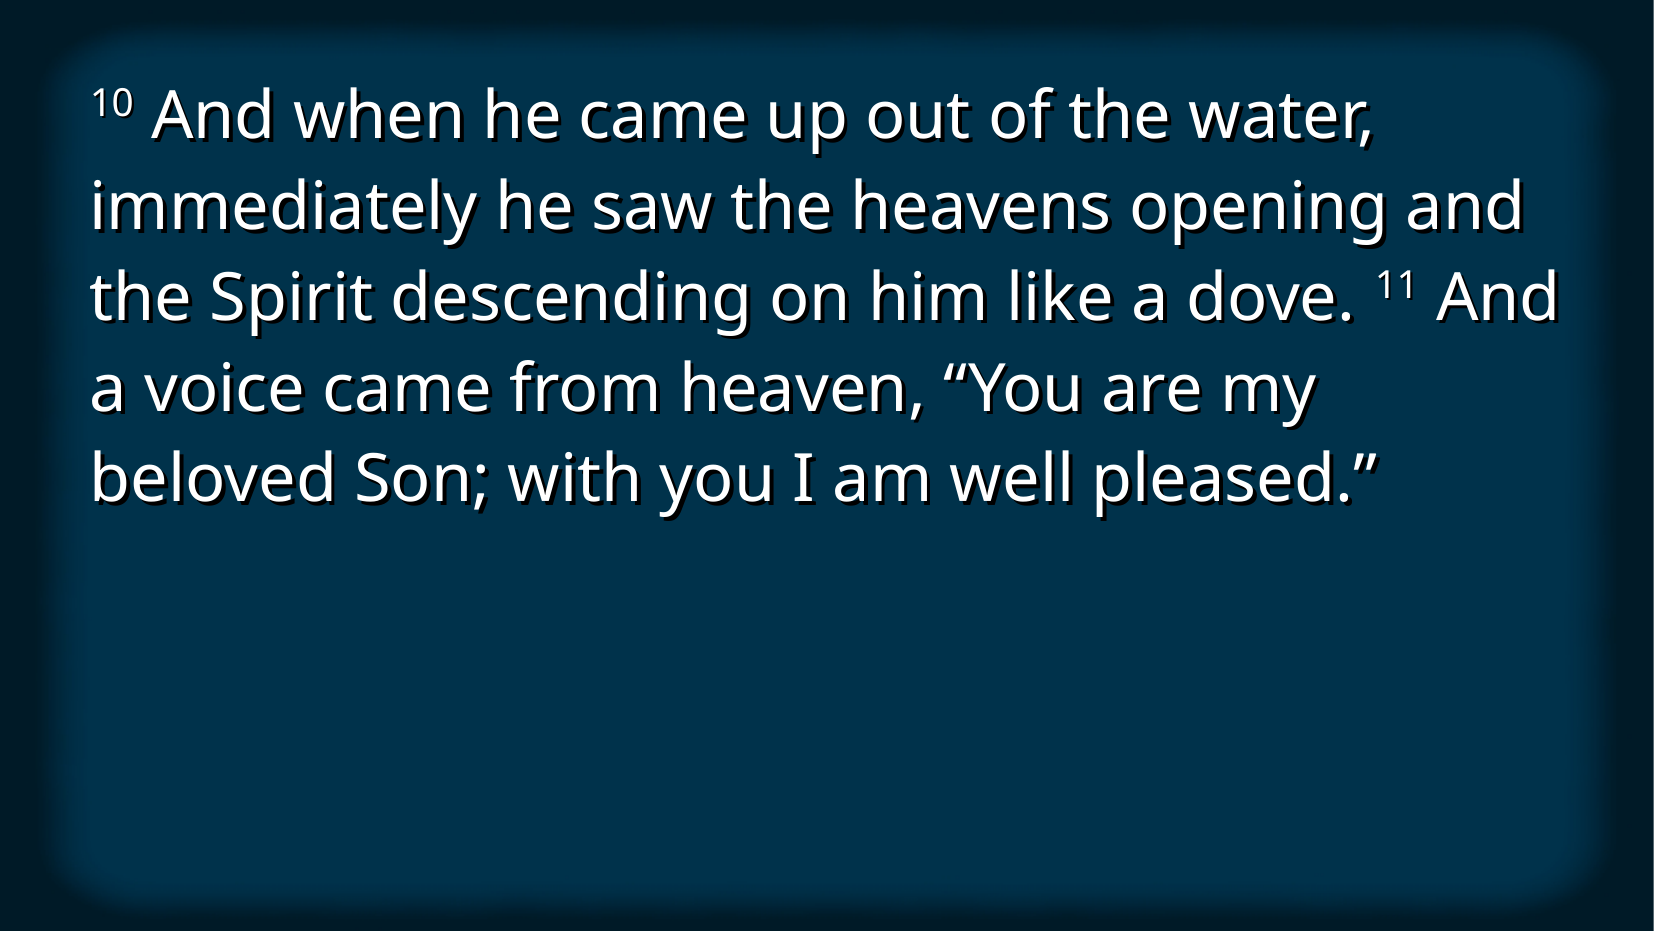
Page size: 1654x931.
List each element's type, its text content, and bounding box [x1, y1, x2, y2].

text_box 10 And when he came up out of the water, immediately he saw the heavens opening and the Spirit descending on him like a dove. 11 And a voice came from heaven, “You are my beloved Son; with you I am well pleased.” [75, 60, 1591, 608]
picture [0, 0, 1654, 931]
